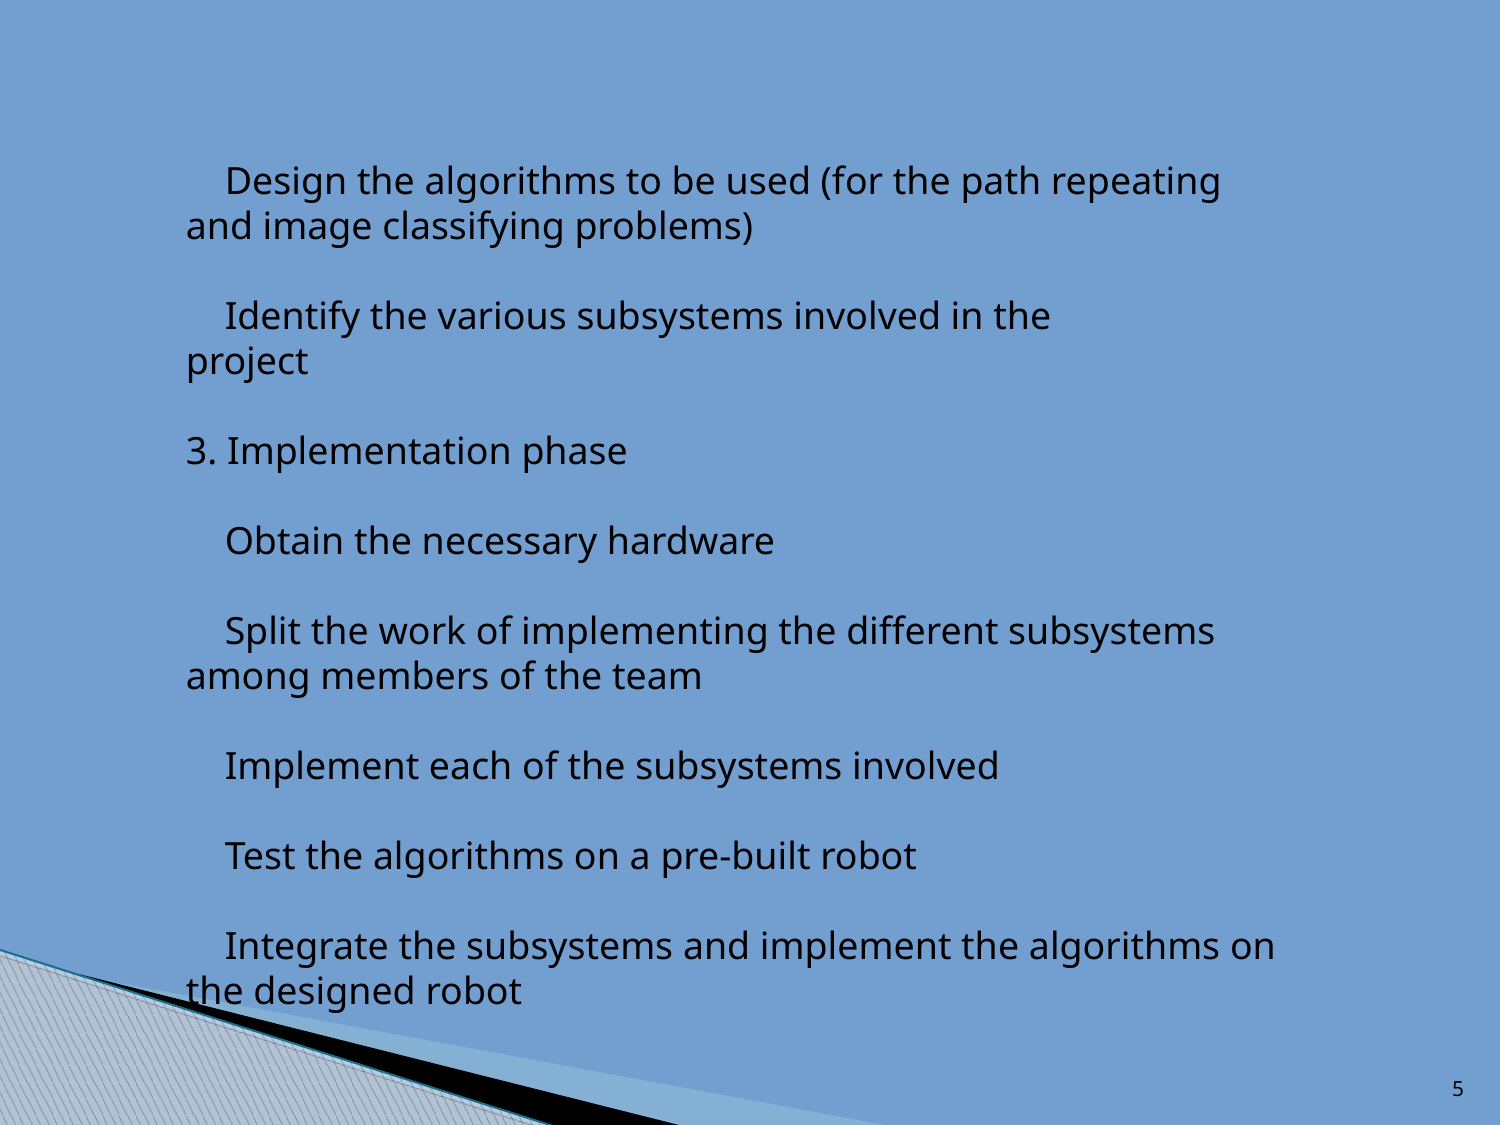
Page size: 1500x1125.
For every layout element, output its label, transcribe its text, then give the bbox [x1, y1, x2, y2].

slide_number <number> [1418, 1051, 1479, 1112]
text_box Design the algorithms to be used (for the path repeating and image classifying problems) Identify the various subsystems involved in the project 3. Implementation phase Obtain the necessary hardware Split the work of implementing the different subsystems among members of the team Implement each of the subsystems involved Test the algorithms on a pre-built robot Integrate the subsystems and implement the algorithms on the designed robot [171, 59, 1335, 1125]
